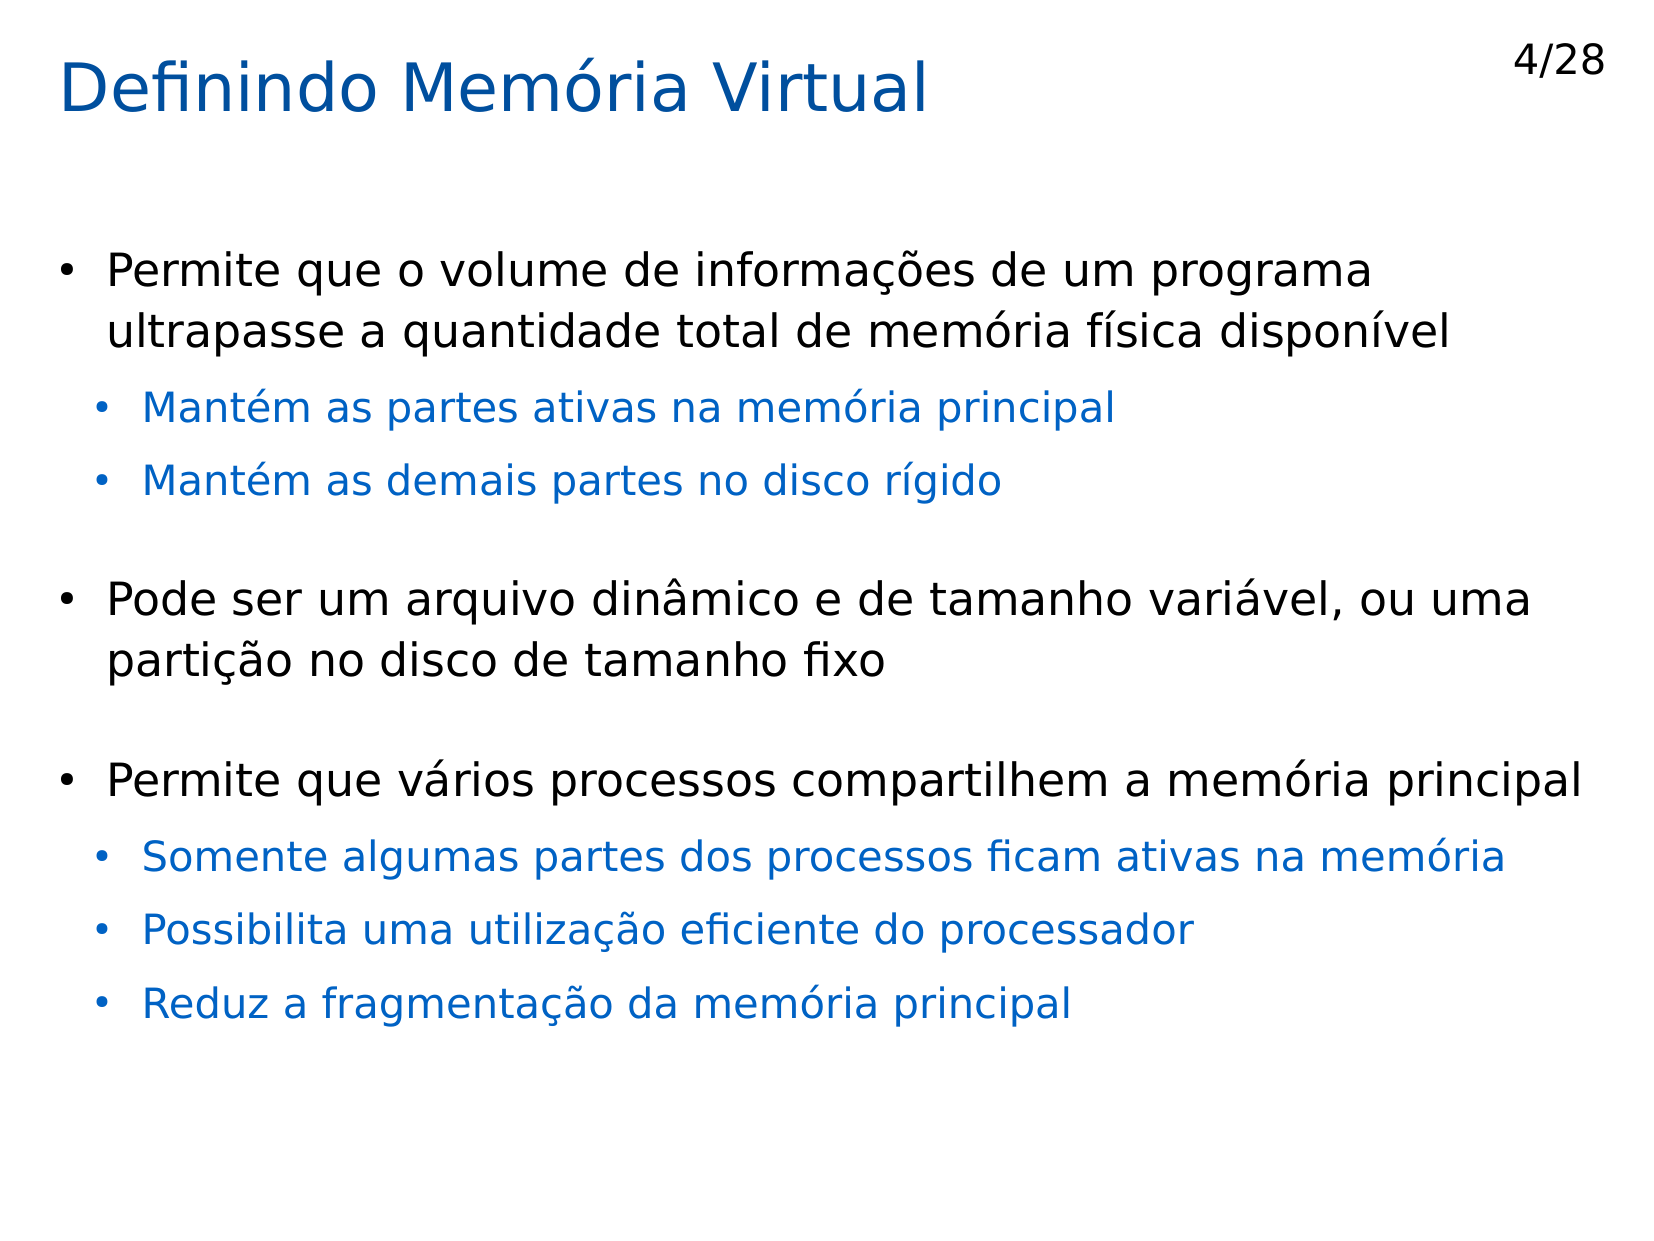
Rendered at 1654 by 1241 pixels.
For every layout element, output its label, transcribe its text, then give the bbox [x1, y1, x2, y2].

list Permite que o volume de informações de um programa ultrapasse a quantidade total de memória física disponível Mantém as partes ativas na memória principal Mantém as demais partes no disco rígido Pode ser um arquivo dinâmico e de tamanho variável, ou uma partição no disco de tamanho fixo Permite que vários processos compartilhem a memória principal Somente algumas partes dos processos ficam ativas na memória Possibilita uma utilização eficiente do processador Reduz a fragmentação da memória principal [59, 236, 1595, 1211]
title Definindo Memória Virtual [59, 29, 1506, 148]
